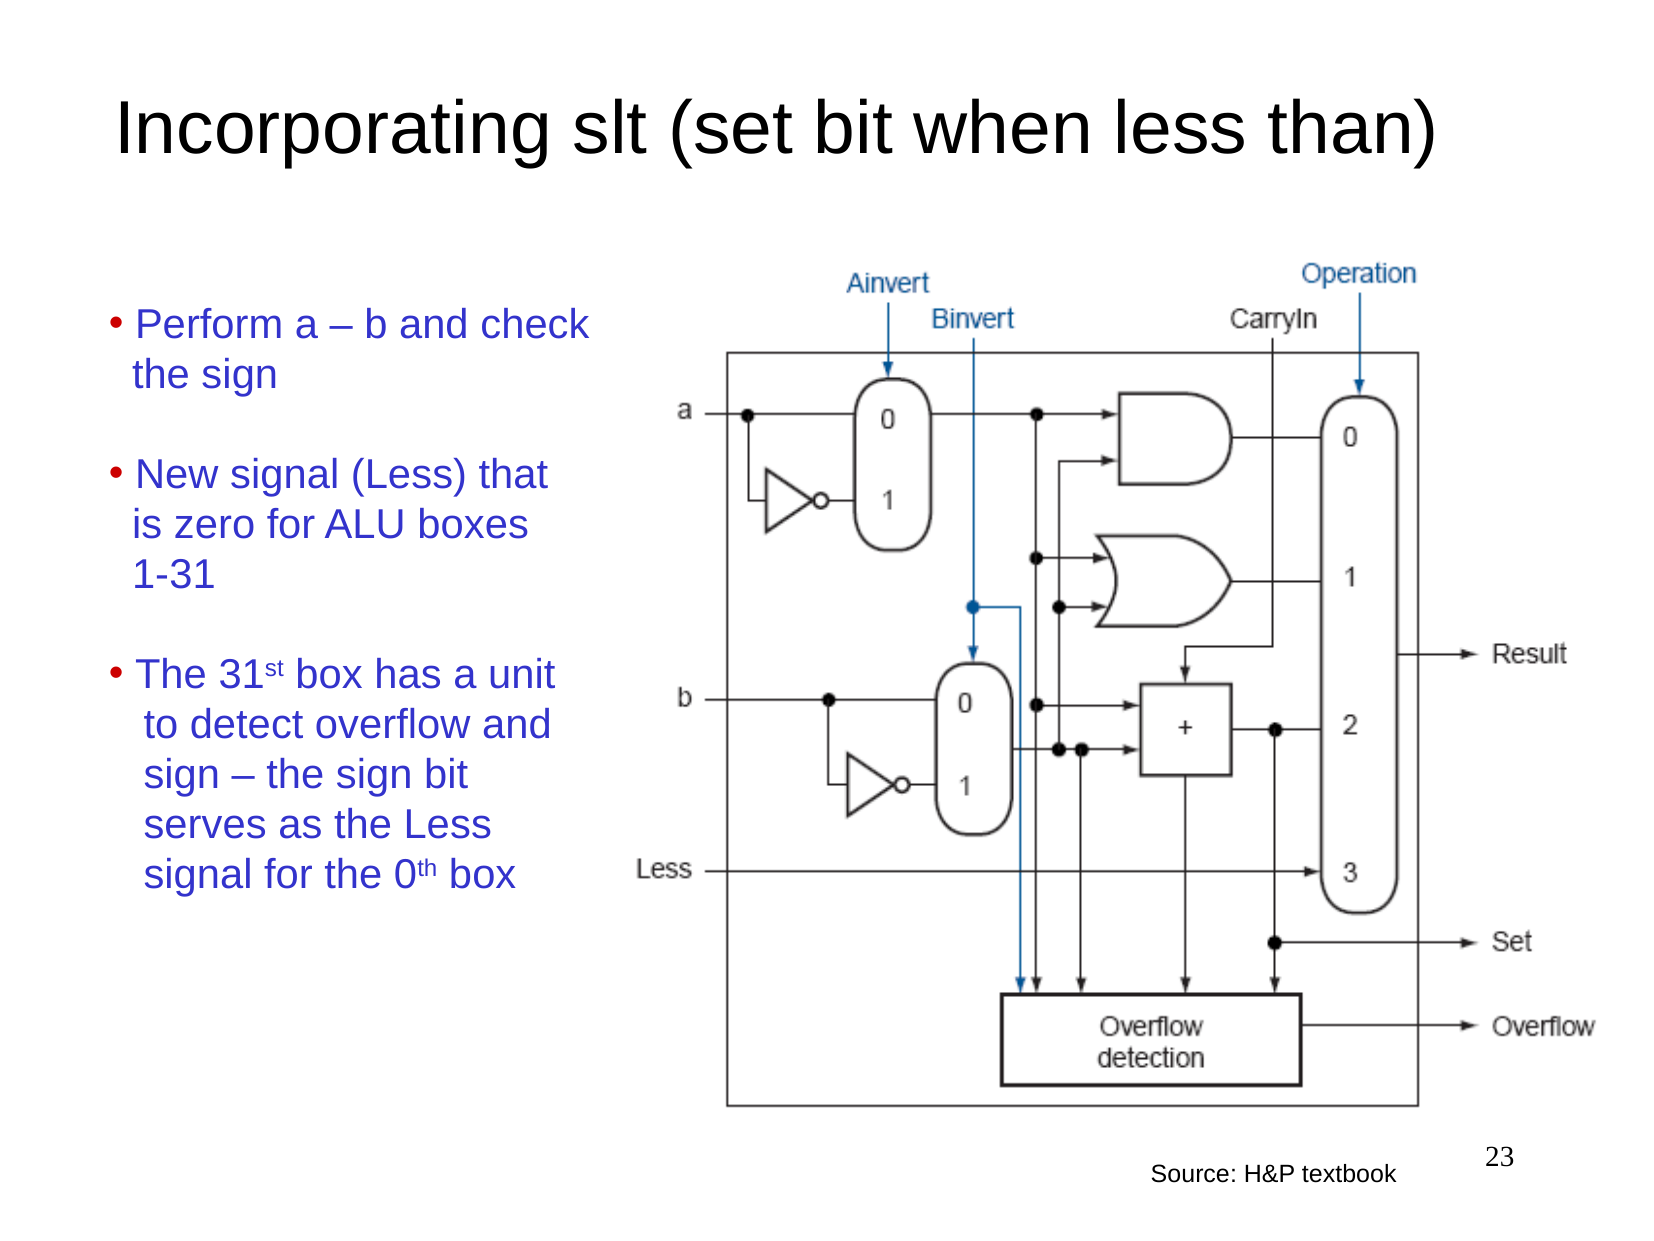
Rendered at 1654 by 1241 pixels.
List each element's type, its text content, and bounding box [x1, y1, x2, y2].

picture [620, 234, 1631, 1130]
text_box Incorporating slt (set bit when less than) [99, 71, 1455, 177]
text_box <number> [1185, 1130, 1530, 1213]
text_box Perform a – b and check the sign New signal (Less) that is zero for ALU boxes 1-31 The 31st box has a unit to detect overflow and sign – the sign bit serves as the Less signal for the 0th box [94, 289, 605, 906]
text_box Source: H&P textbook [1135, 1149, 1413, 1196]
